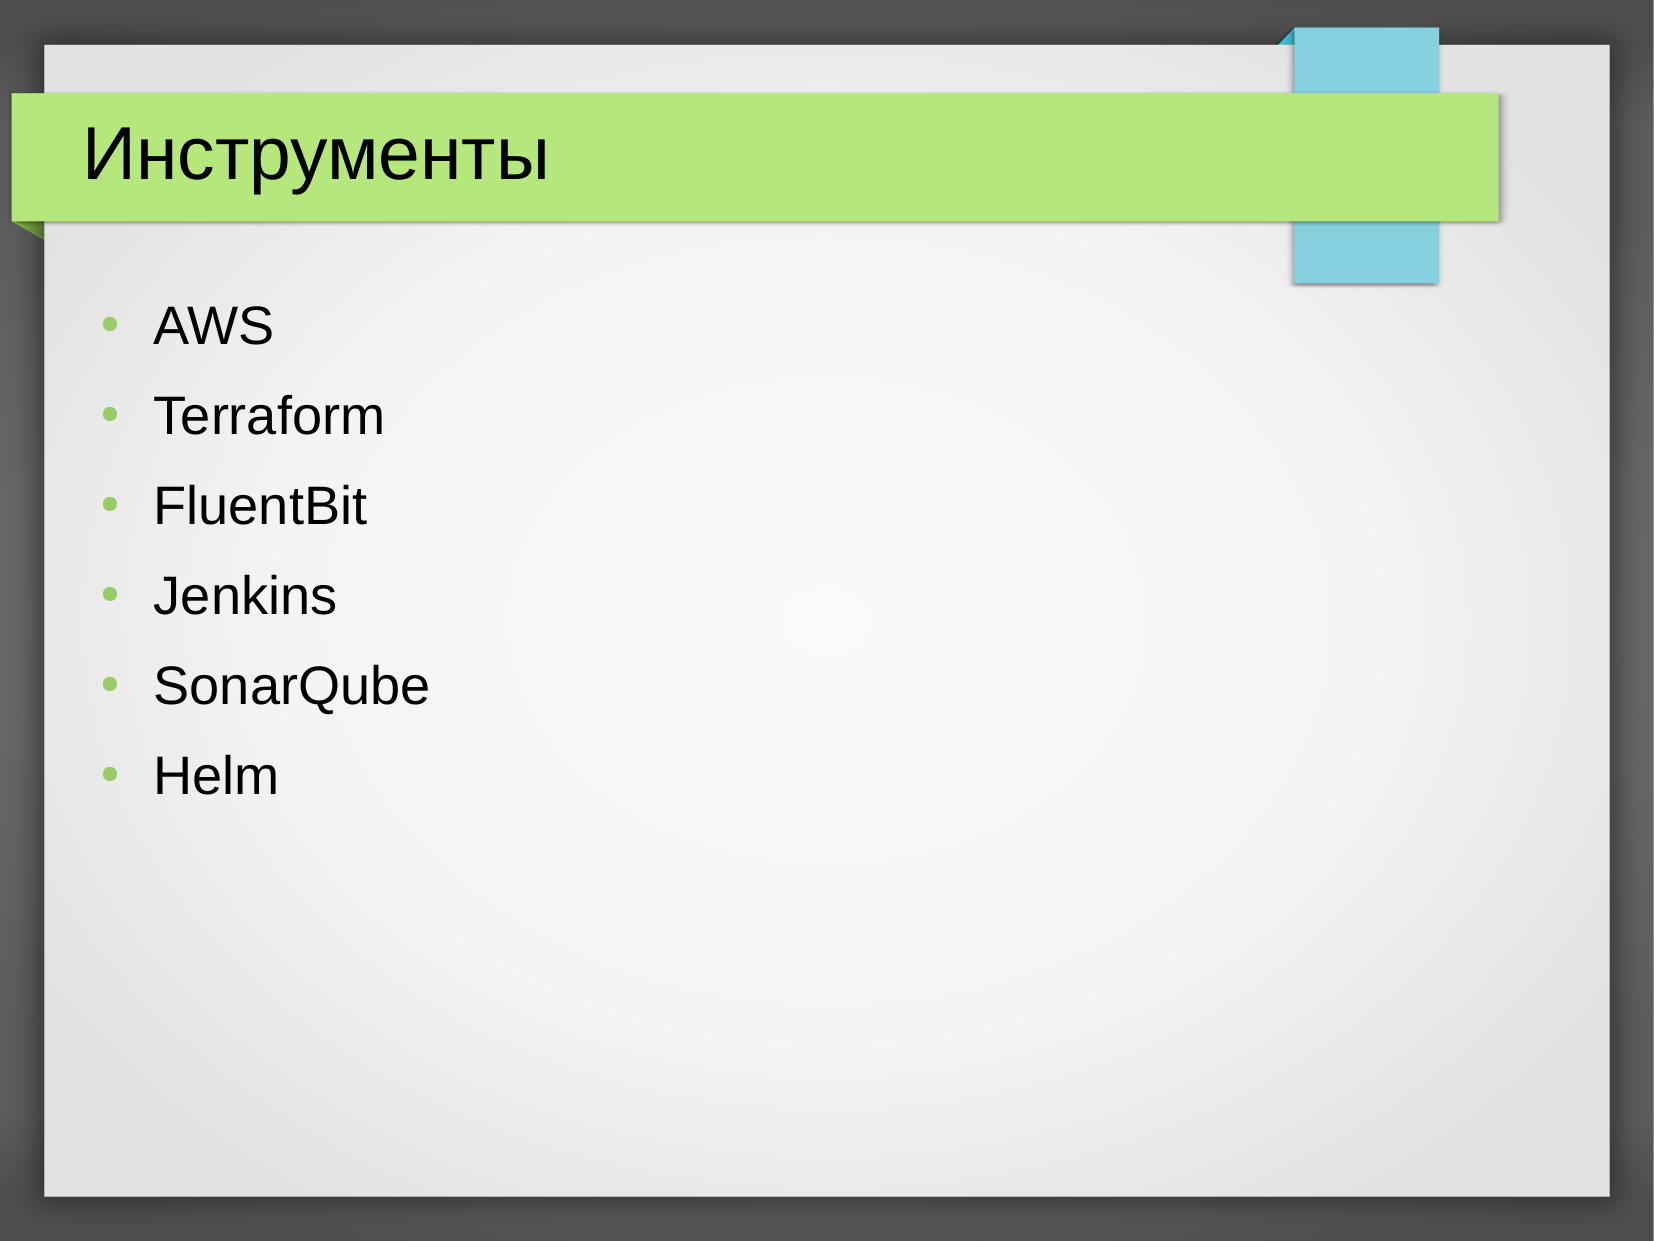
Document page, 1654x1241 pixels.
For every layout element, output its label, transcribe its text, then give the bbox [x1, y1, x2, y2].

list AWS Terraform FluentBit Jenkins SonarQube Helm [82, 295, 1571, 1015]
picture [0, 0, 1654, 1241]
title Инструменты [82, 94, 1264, 213]
